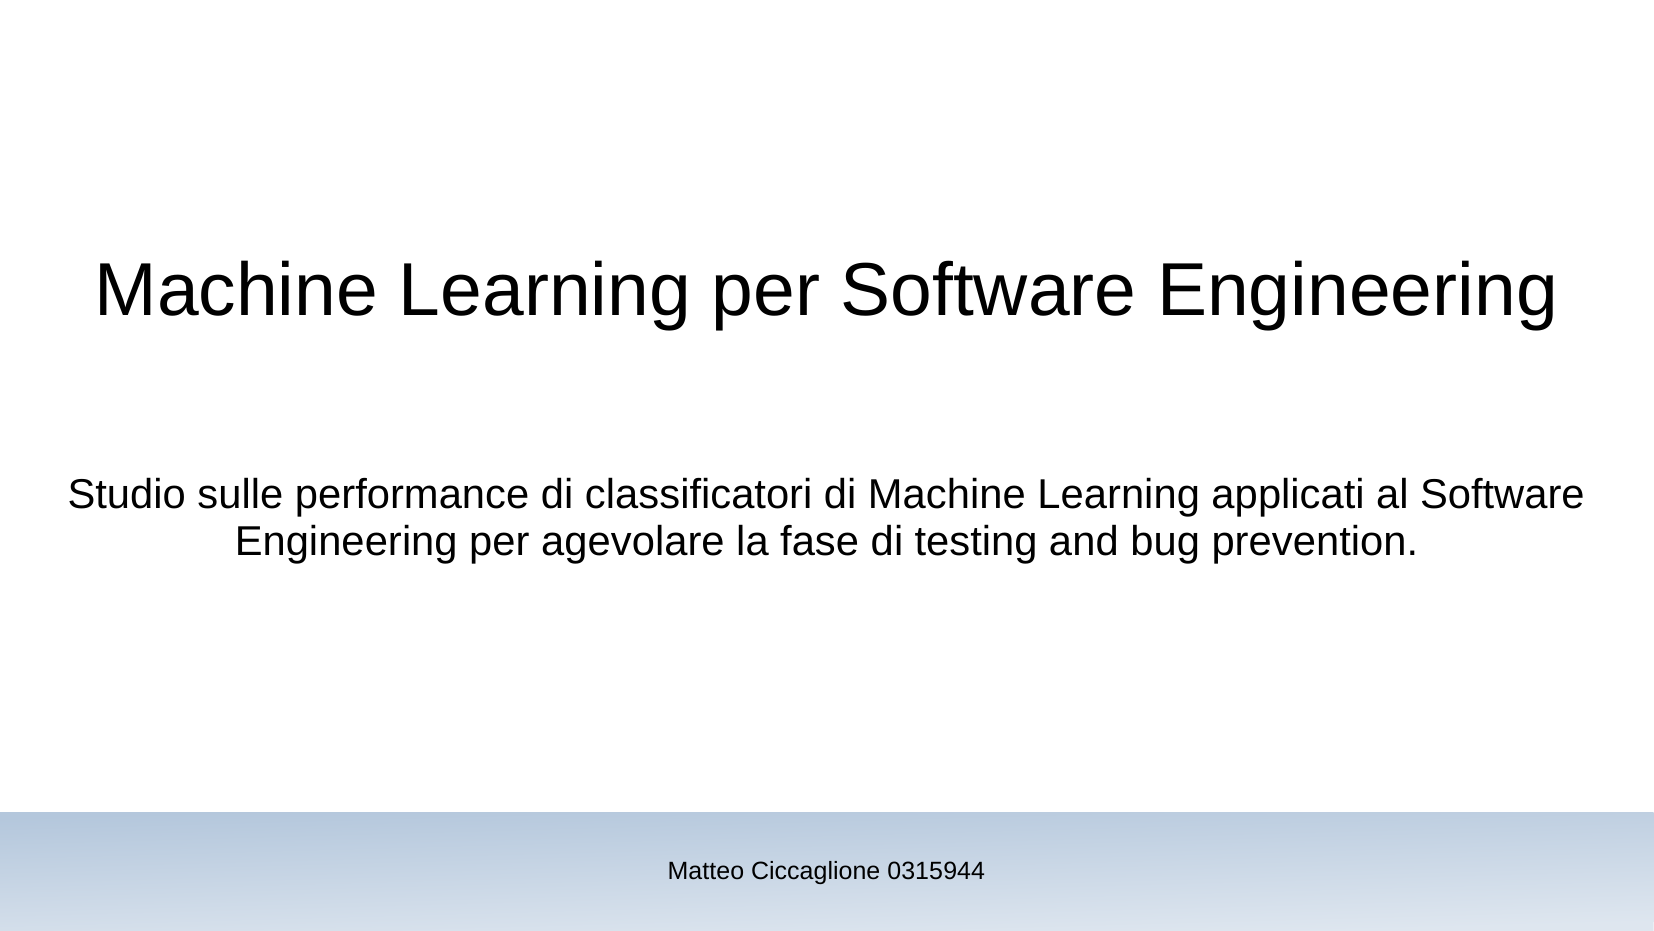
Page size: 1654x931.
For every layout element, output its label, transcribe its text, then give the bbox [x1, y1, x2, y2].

title Matteo Ciccaglione 0315944 [0, 812, 1654, 931]
subtitle Machine Learning per Software Engineering Studio sulle performance di classificatori di Machine Learning applicati al Software Engineering per agevolare la fase di testing and bug prevention. [0, 0, 1654, 812]
